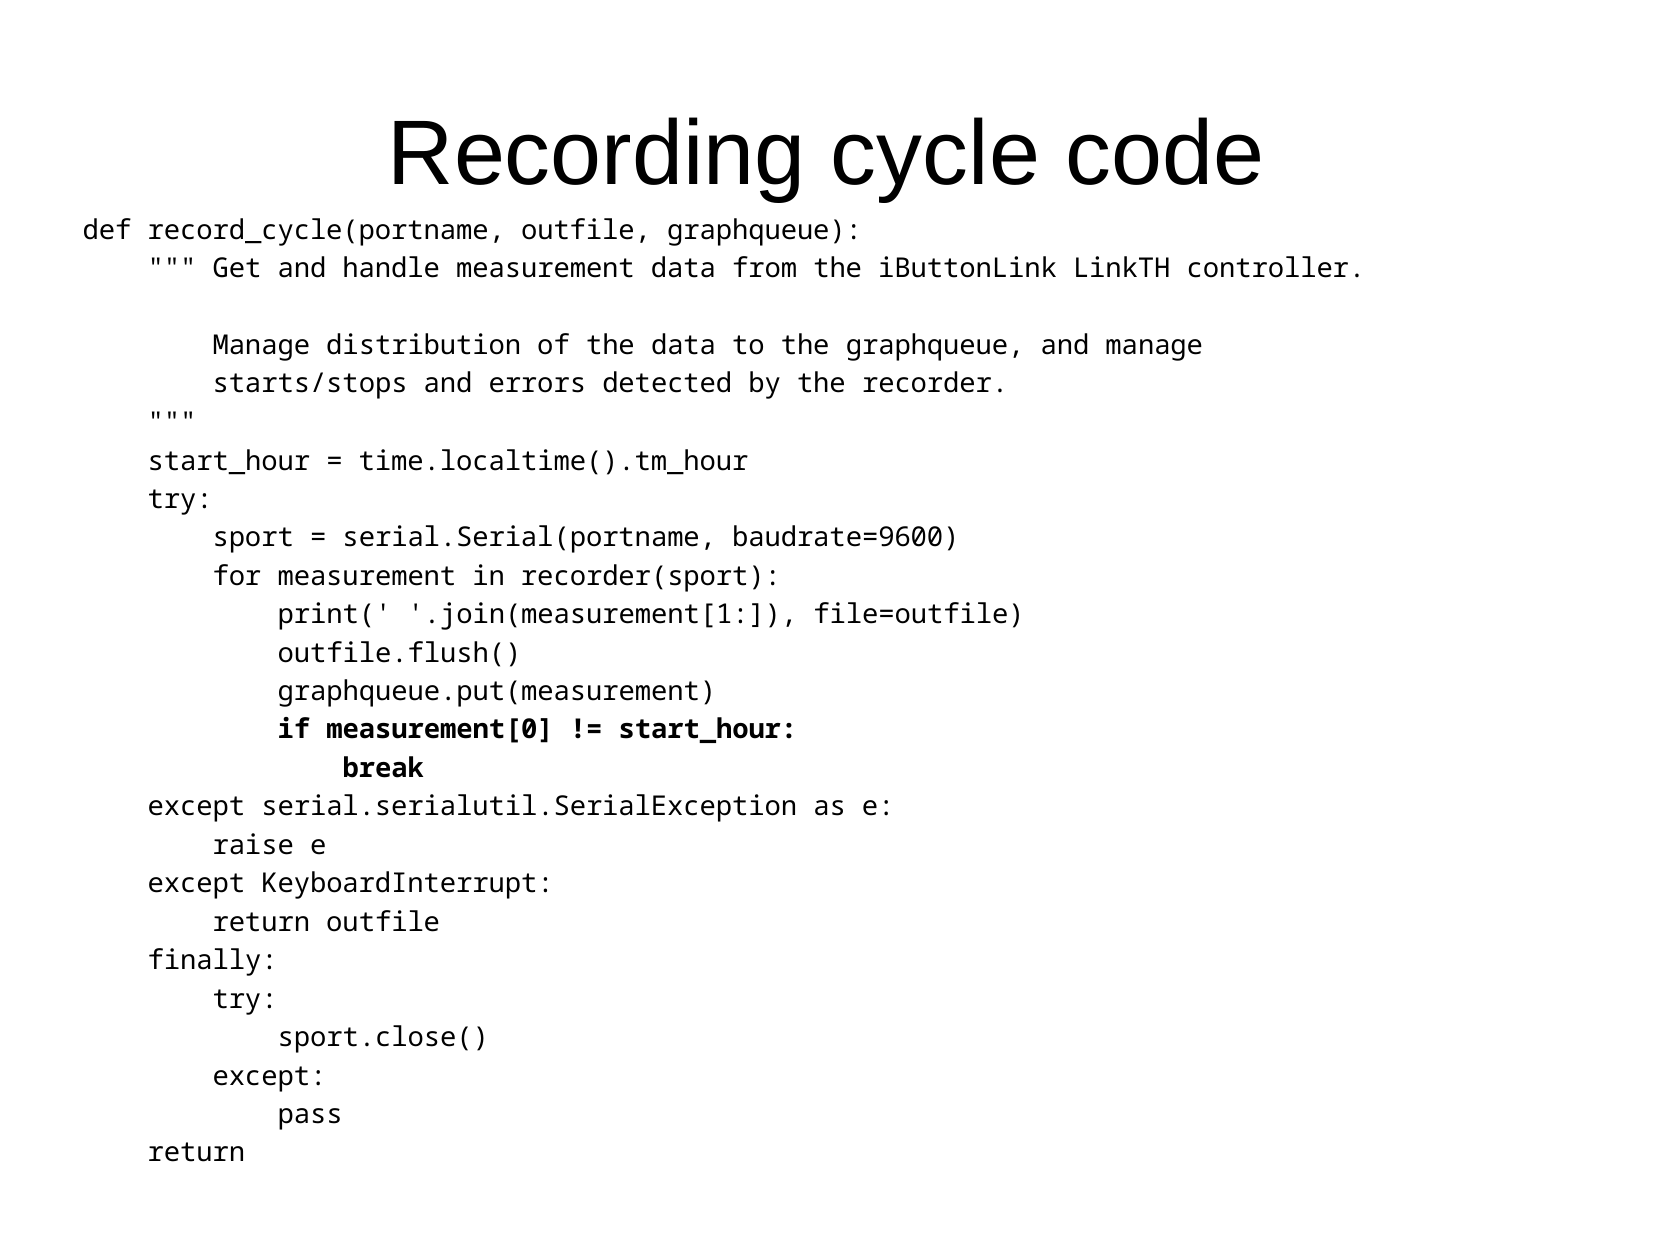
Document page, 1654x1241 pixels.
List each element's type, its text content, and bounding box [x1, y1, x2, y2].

list def record_cycle(portname, outfile, graphqueue): """ Get and handle measurement data from the iButtonLink LinkTH controller. Manage distribution of the data to the graphqueue, and manage starts/stops and errors detected by the recorder. """ start_hour = time.localtime().tm_hour try: sport = serial.Serial(portname, baudrate=9600) for measurement in recorder(sport): print(' '.join(measurement[1:]), file=outfile) outfile.flush() graphqueue.put(measurement) if measurement[0] != start_hour: break except serial.serialutil.SerialException as e: raise e except KeyboardInterrupt: return outfile finally: try: sport.close() except: pass return [82, 210, 1571, 1186]
title Recording cycle code [82, 49, 1571, 210]
